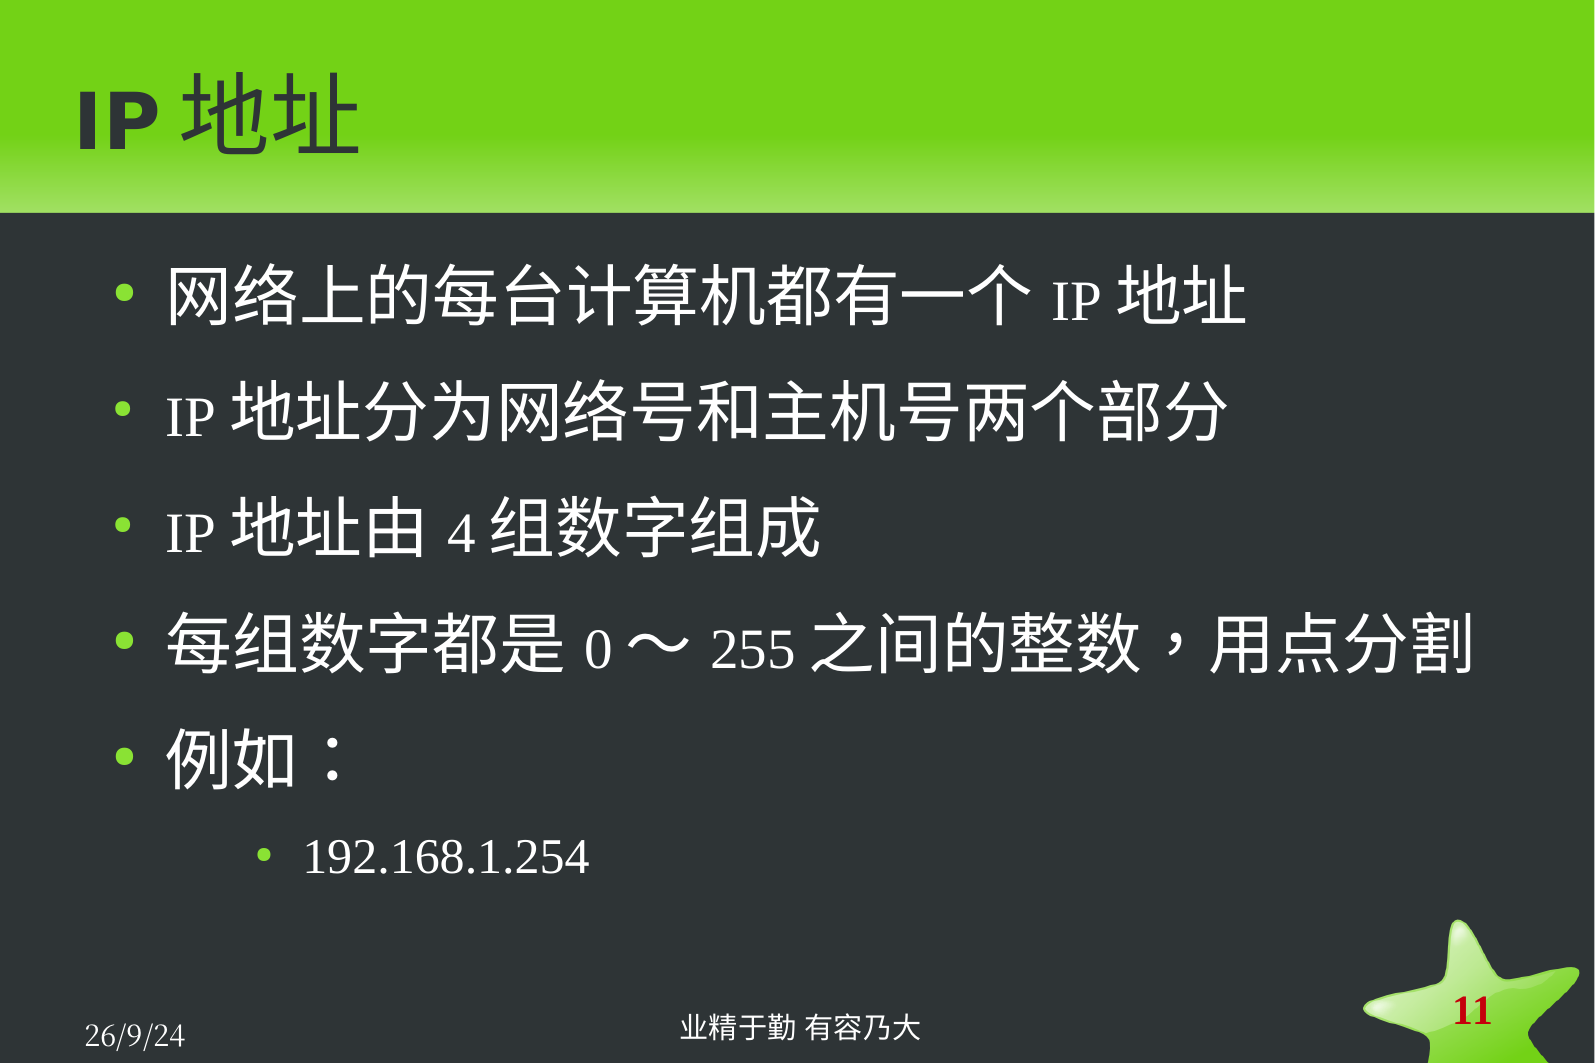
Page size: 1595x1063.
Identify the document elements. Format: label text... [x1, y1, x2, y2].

title IP地址 [74, 25, 1510, 203]
picture [0, 0, 1595, 1063]
list 网络上的每台计算机都有一个IP地址 IP地址分为网络号和主机号两个部分 IP地址由4组数字组成 每组数字都是0～255之间的整数，用点分割 例如： 192.168.1.254 [79, 248, 1515, 951]
